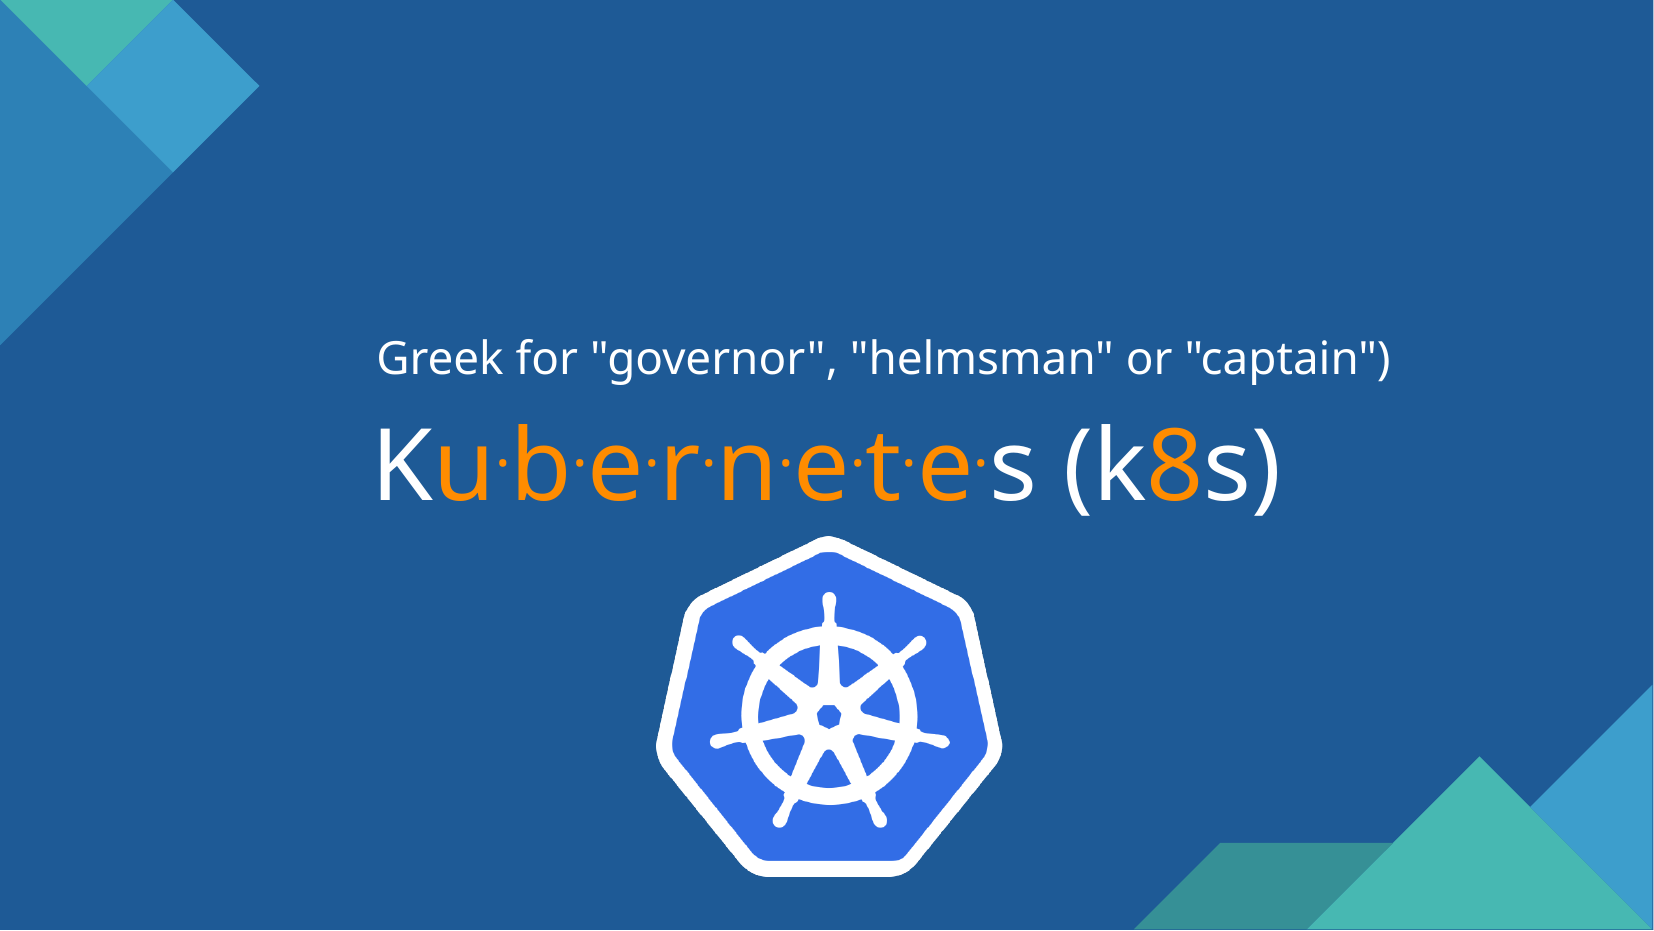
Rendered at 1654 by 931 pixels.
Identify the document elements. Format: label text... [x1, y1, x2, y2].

title Ku.b.e.r.n.e.t.e.s (k8s) [59, 0, 1595, 655]
text_box Greek for "governor", "helmsman" or "captain") [370, 325, 1321, 387]
picture [655, 531, 1004, 882]
